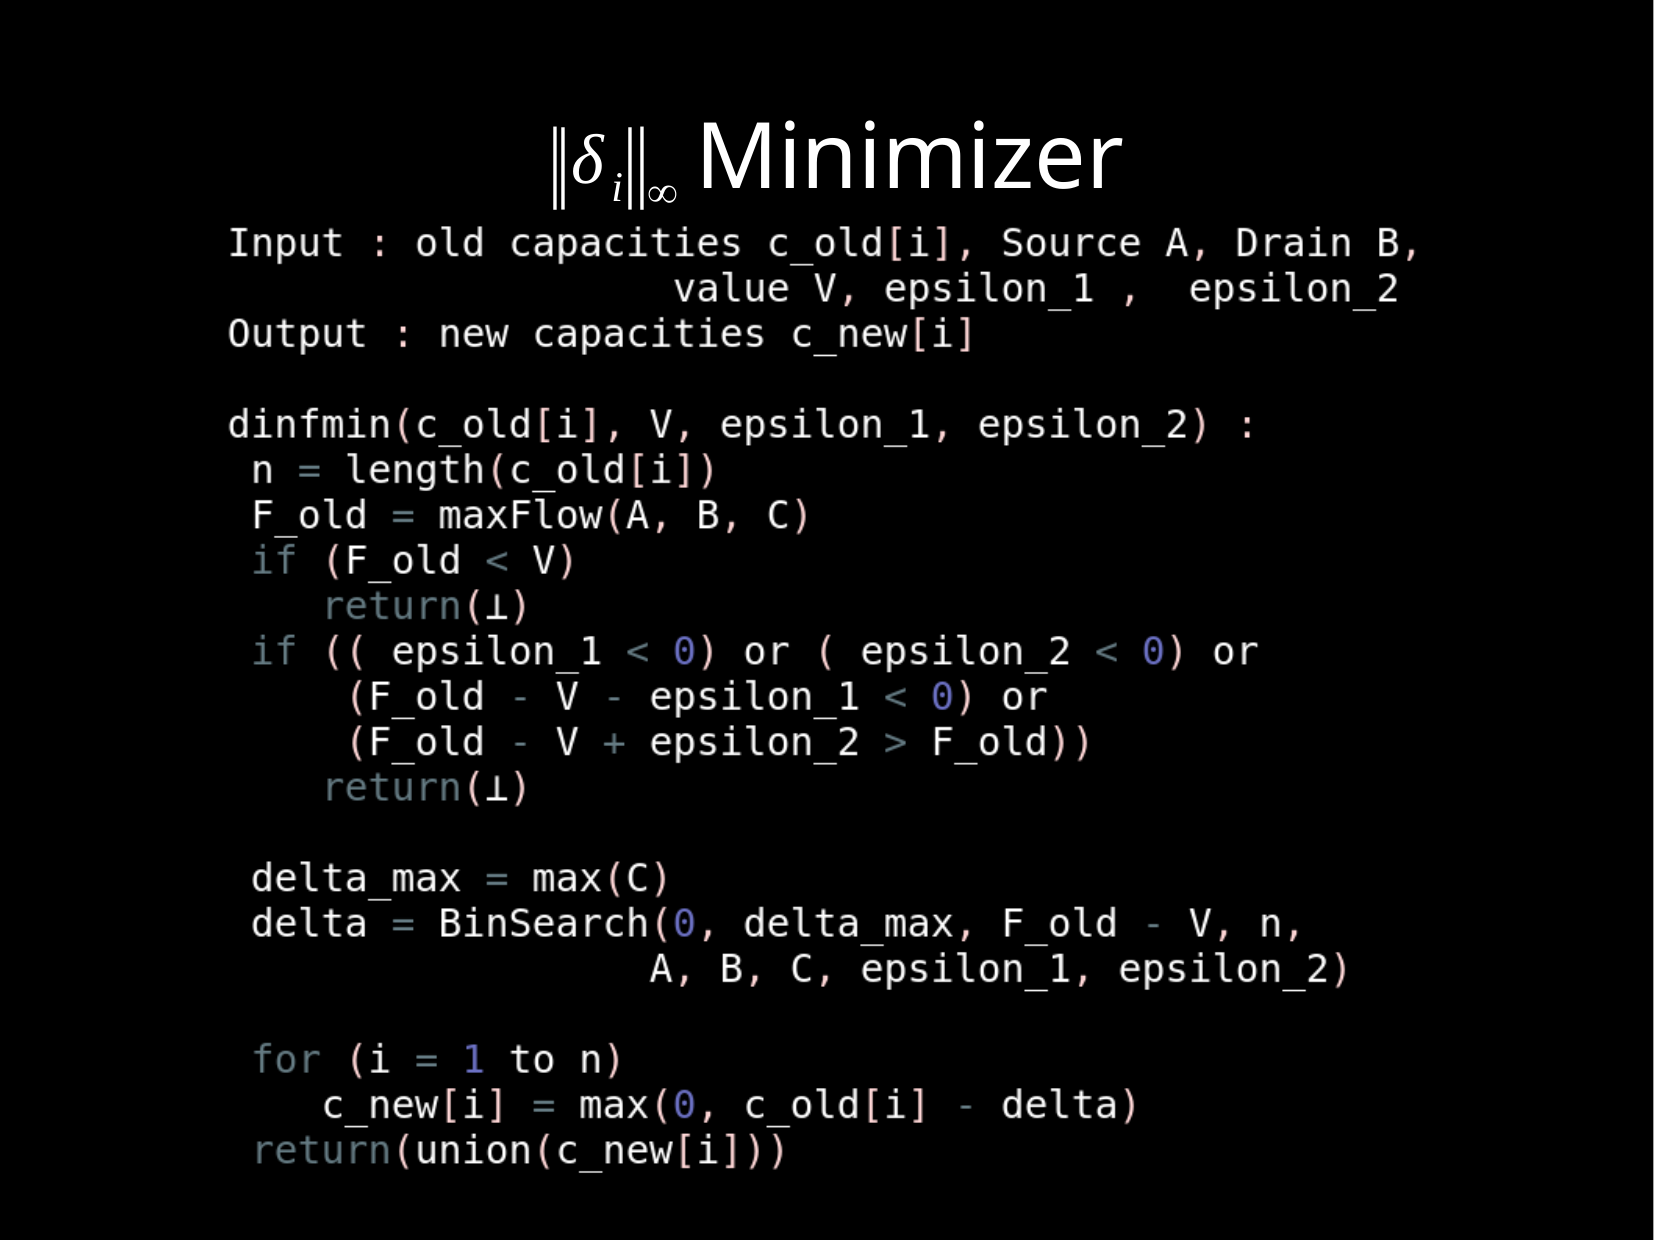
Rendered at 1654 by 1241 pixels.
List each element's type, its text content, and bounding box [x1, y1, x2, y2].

title Minimizer [82, 49, 1571, 257]
picture [226, 222, 1428, 1184]
chart [523, 121, 697, 212]
